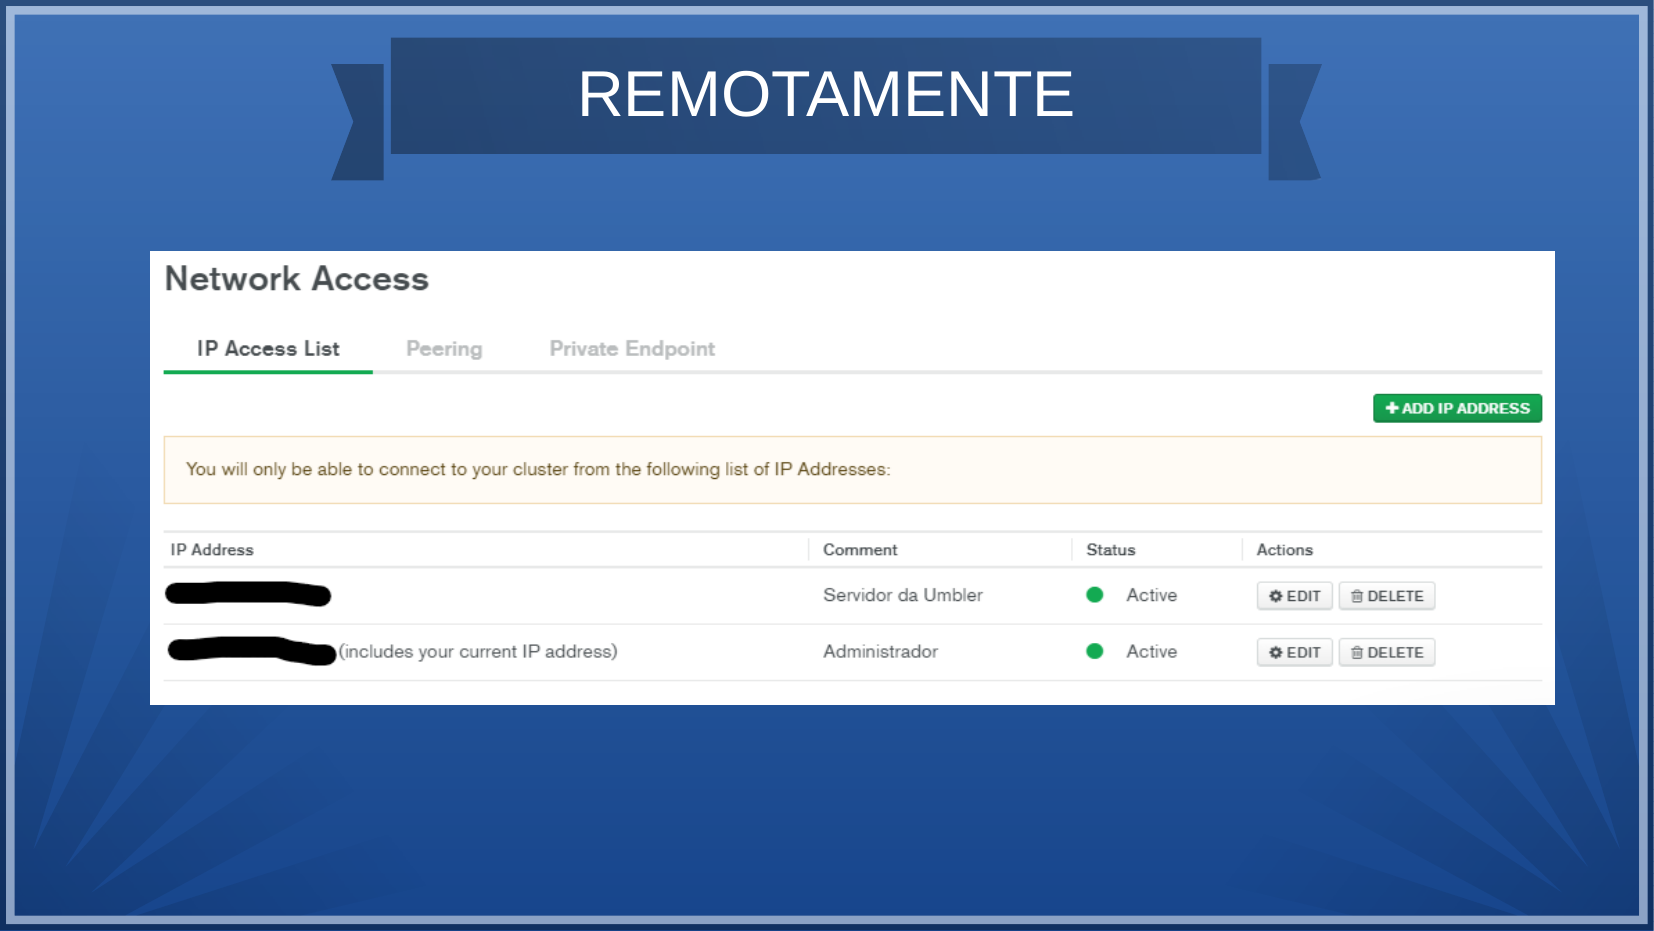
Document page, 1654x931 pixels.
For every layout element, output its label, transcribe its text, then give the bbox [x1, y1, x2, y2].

picture [150, 251, 1555, 706]
title REMOTAMENTE [389, 35, 1264, 154]
